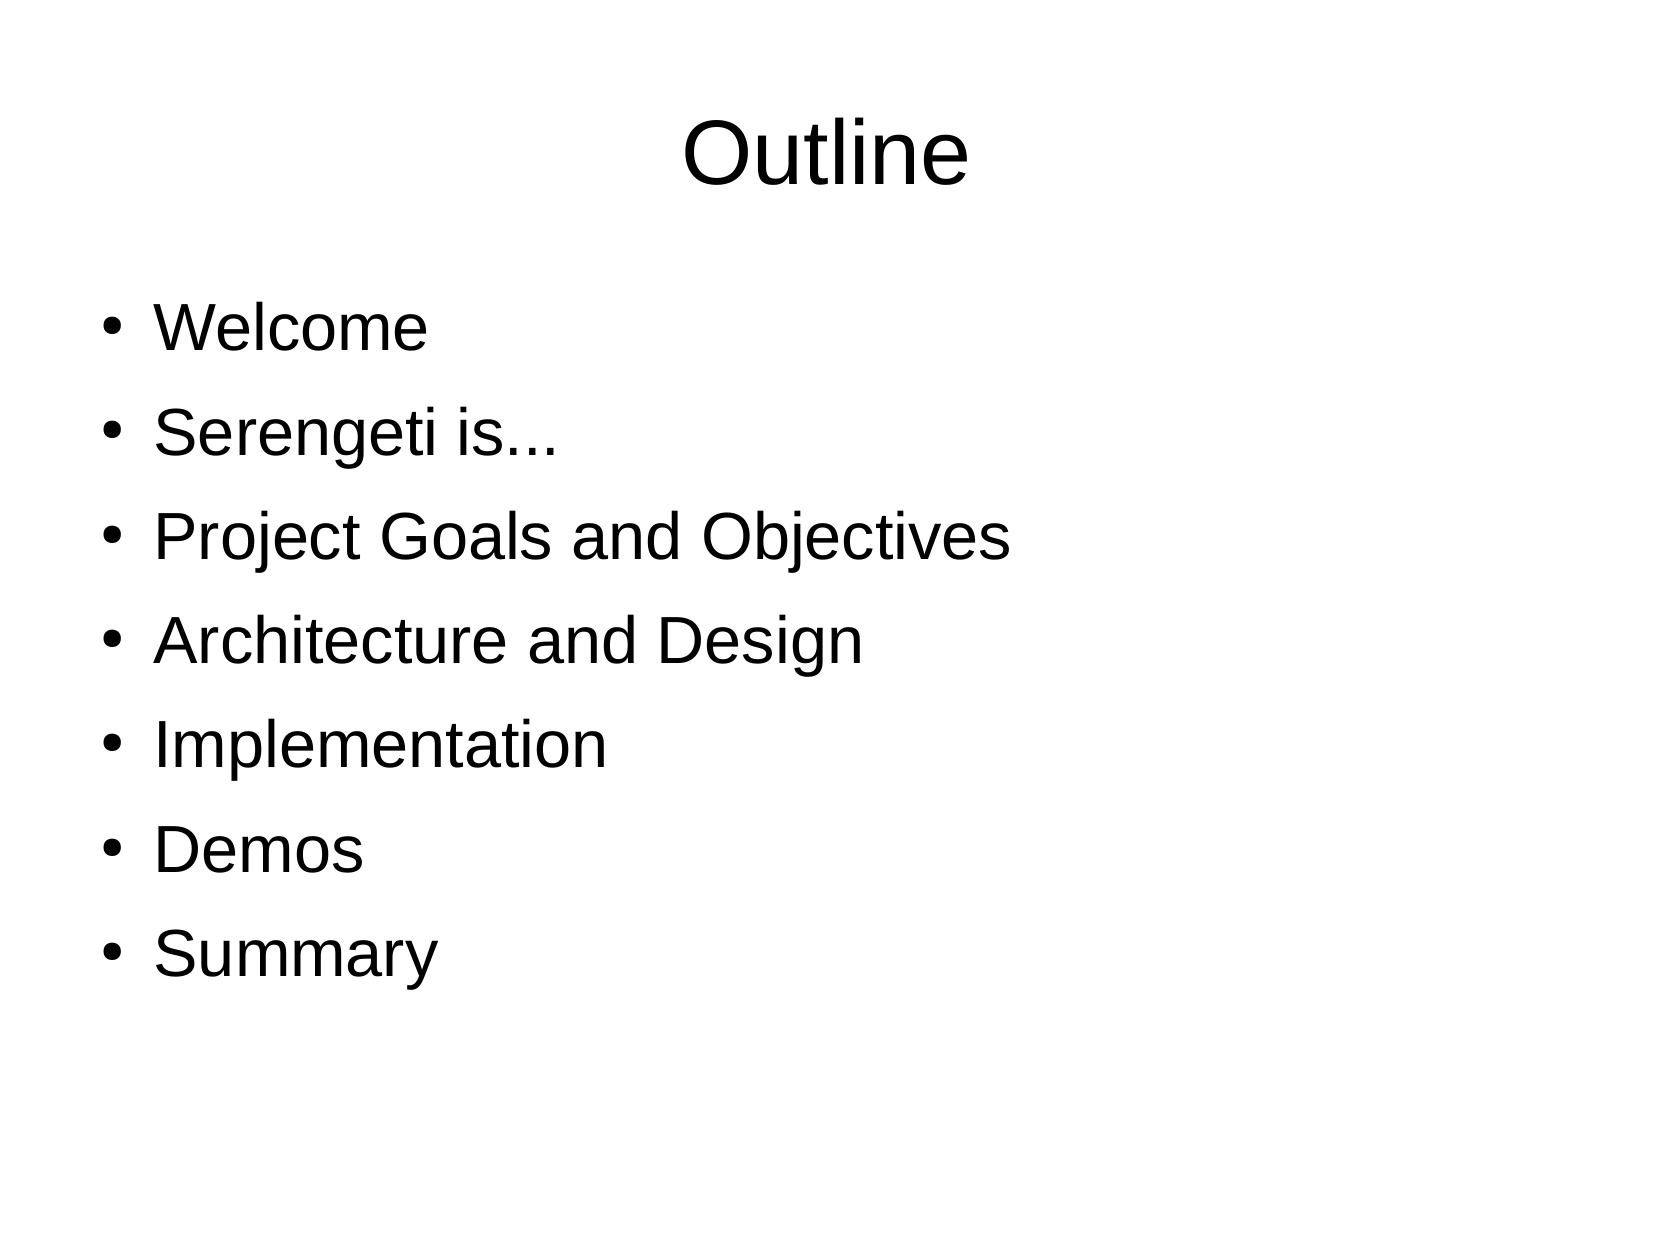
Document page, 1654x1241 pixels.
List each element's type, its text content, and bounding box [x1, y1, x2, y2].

list Welcome Serengeti is... Project Goals and Objectives Architecture and Design Implementation Demos Summary [82, 290, 1571, 1094]
title Outline [82, 49, 1571, 257]
